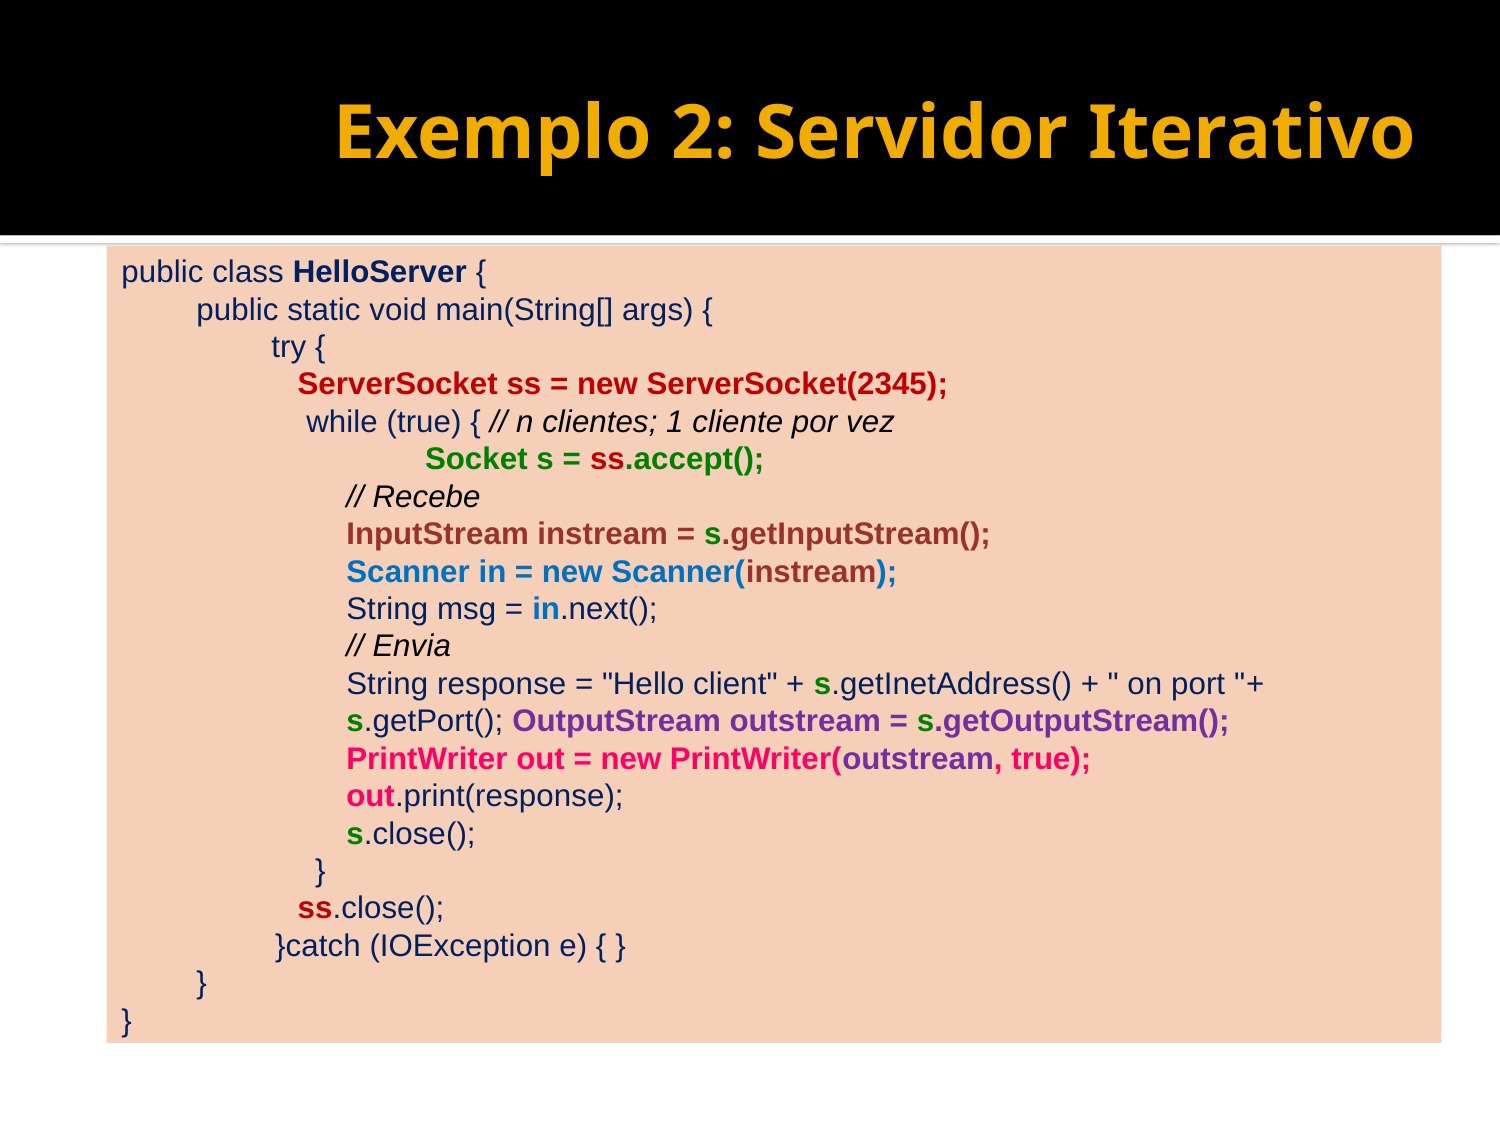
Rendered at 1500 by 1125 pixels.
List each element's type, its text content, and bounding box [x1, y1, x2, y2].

text_box public class HelloServer { public static void main(String[] args) { try { ServerSocket ss = new ServerSocket(2345); while (true) { // n clientes; 1 cliente por vez Socket s = ss.accept(); // Recebe InputStream instream = s.getInputStream(); Scanner in = new Scanner(instream); String msg = in.next(); // Envia String response = "Hello client" + s.getInetAddress() + " on port "+ s.getPort(); OutputStream outstream = s.getOutputStream(); PrintWriter out = new PrintWriter(outstream, true); out.print(response); s.close(); } ss.close(); }catch (IOException e) { } } } [106, 245, 1442, 1043]
title Exemplo 2: Servidor Iterativo [75, 25, 1425, 231]
